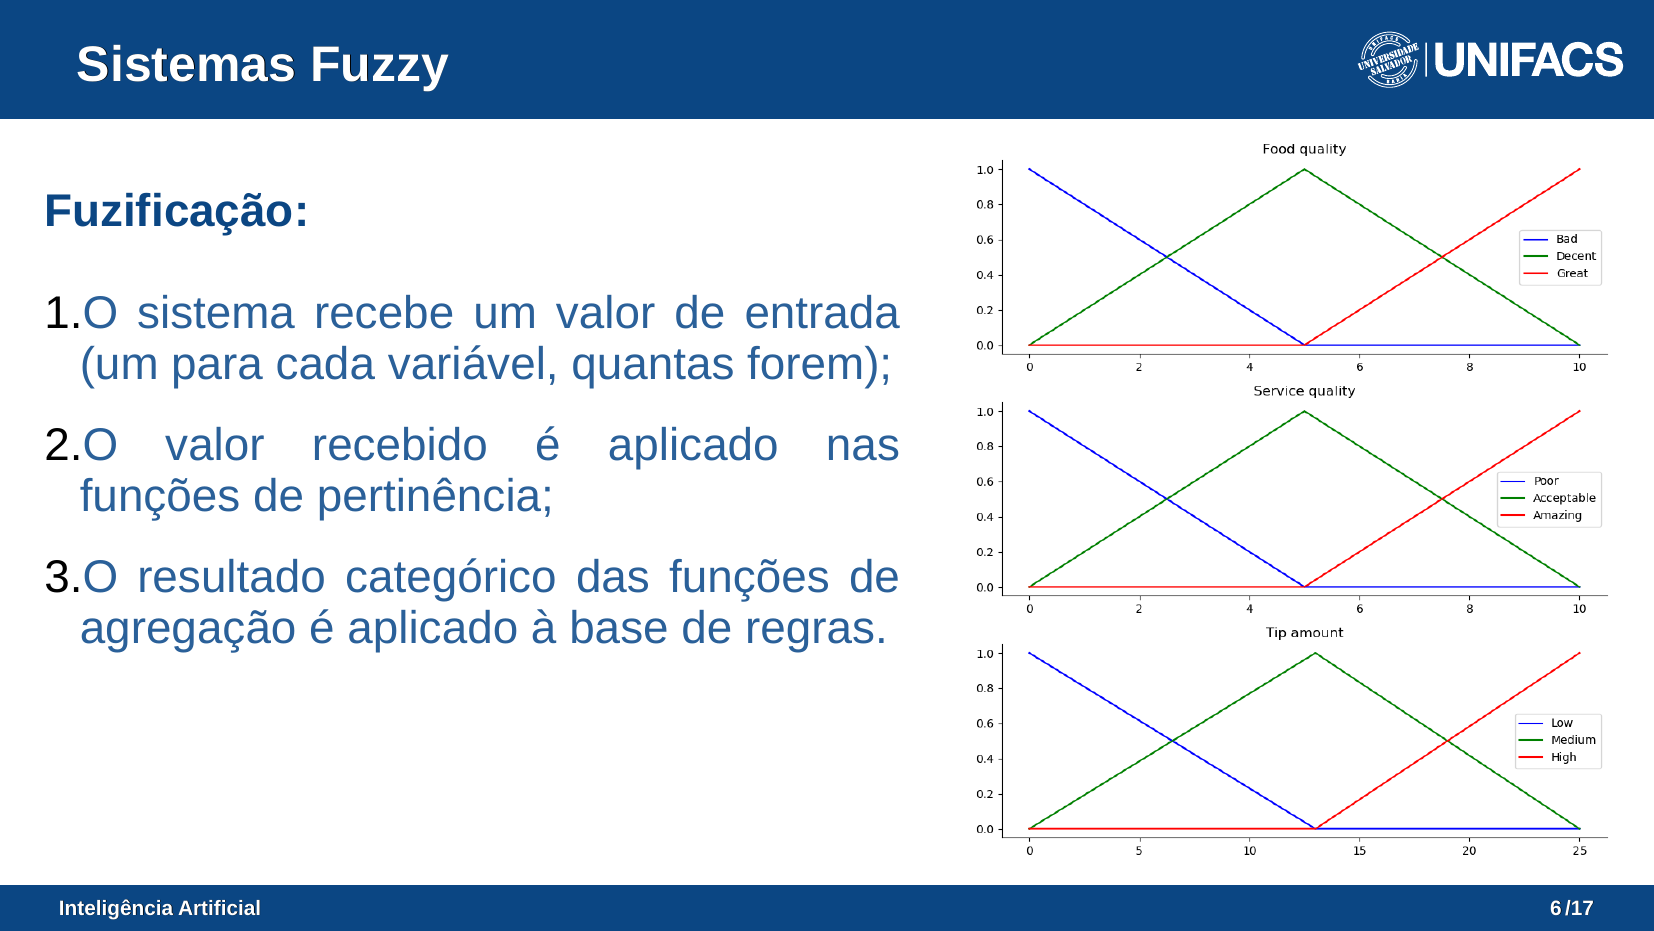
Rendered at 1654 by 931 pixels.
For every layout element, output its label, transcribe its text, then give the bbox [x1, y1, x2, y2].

text_box Fuzificação: O sistema recebe um valor de entrada (um para cada variável, quantas forem); O valor recebido é aplicado nas funções de pertinência; O resultado categórico das funções de agregação é aplicado à base de regras. [29, 177, 916, 857]
picture [963, 131, 1619, 869]
text_box Sistemas Fuzzy [76, 7, 1241, 120]
